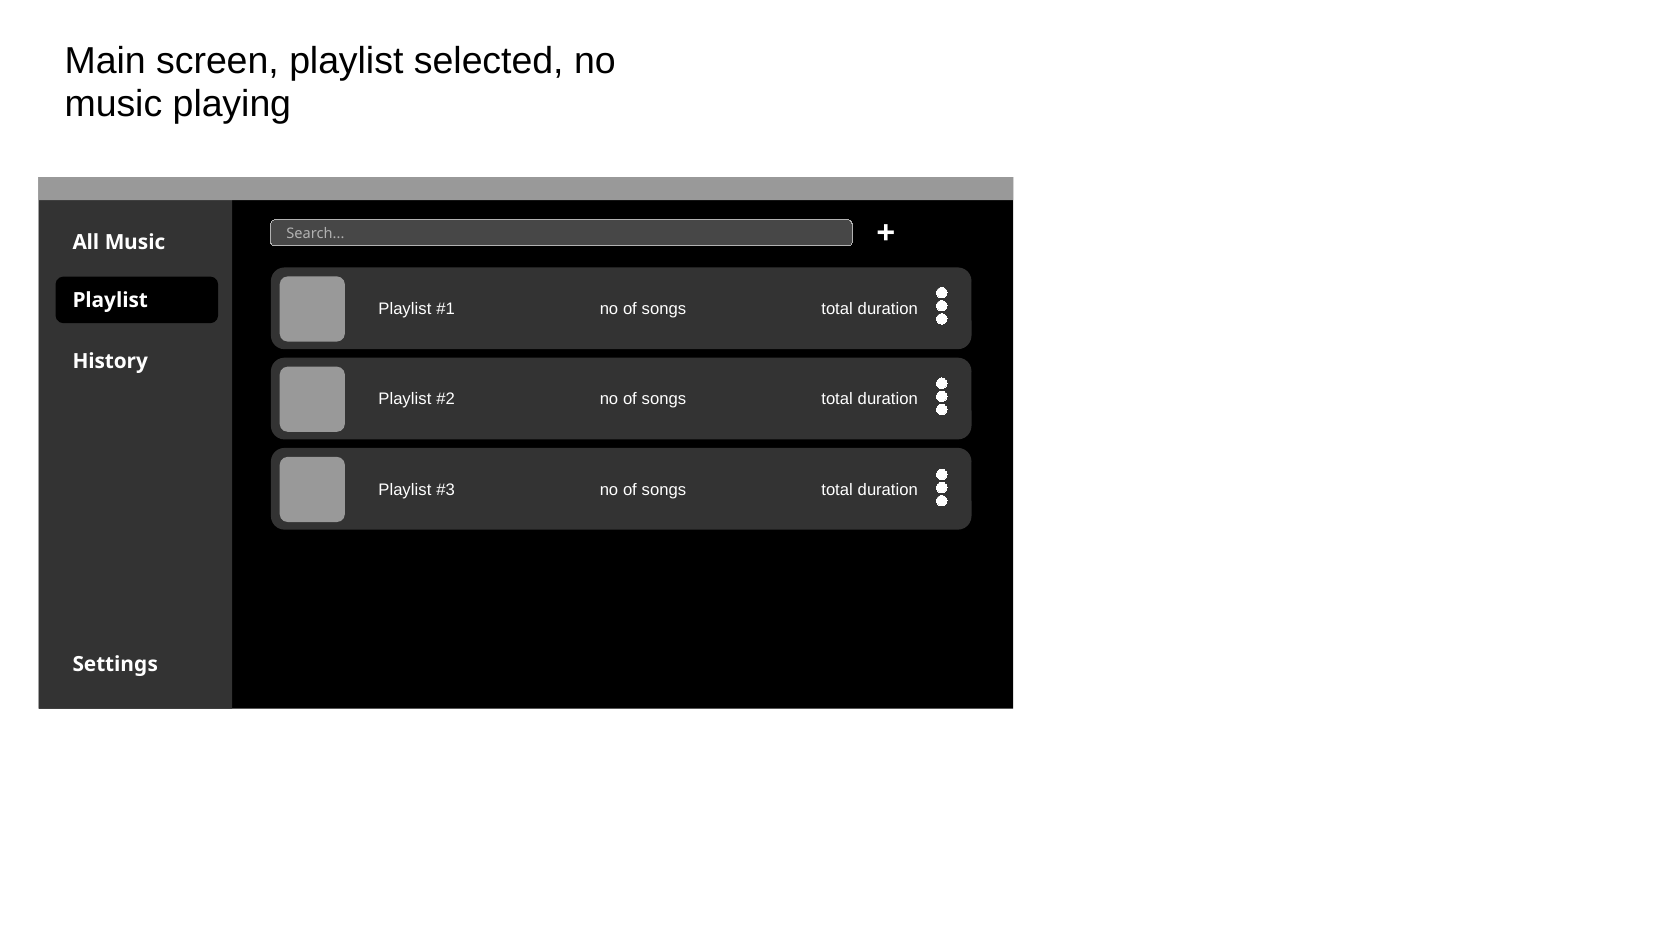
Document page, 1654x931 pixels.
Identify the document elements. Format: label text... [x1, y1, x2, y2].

text_box Playlist [55, 276, 219, 324]
text_box Search... [270, 219, 853, 246]
text_box All Music [55, 217, 219, 265]
text_box Main screen, playlist selected, no music playing [49, 32, 631, 132]
text_box Playlist #2 no of songs total duration [363, 382, 937, 416]
text_box History [55, 336, 219, 384]
text_box Playlist #1 no of songs total duration [363, 291, 947, 326]
text_box + [861, 201, 911, 254]
text_box Playlist #3 no of songs total duration [363, 472, 947, 506]
text_box Settings [55, 640, 219, 687]
text_box [38, 177, 1014, 709]
